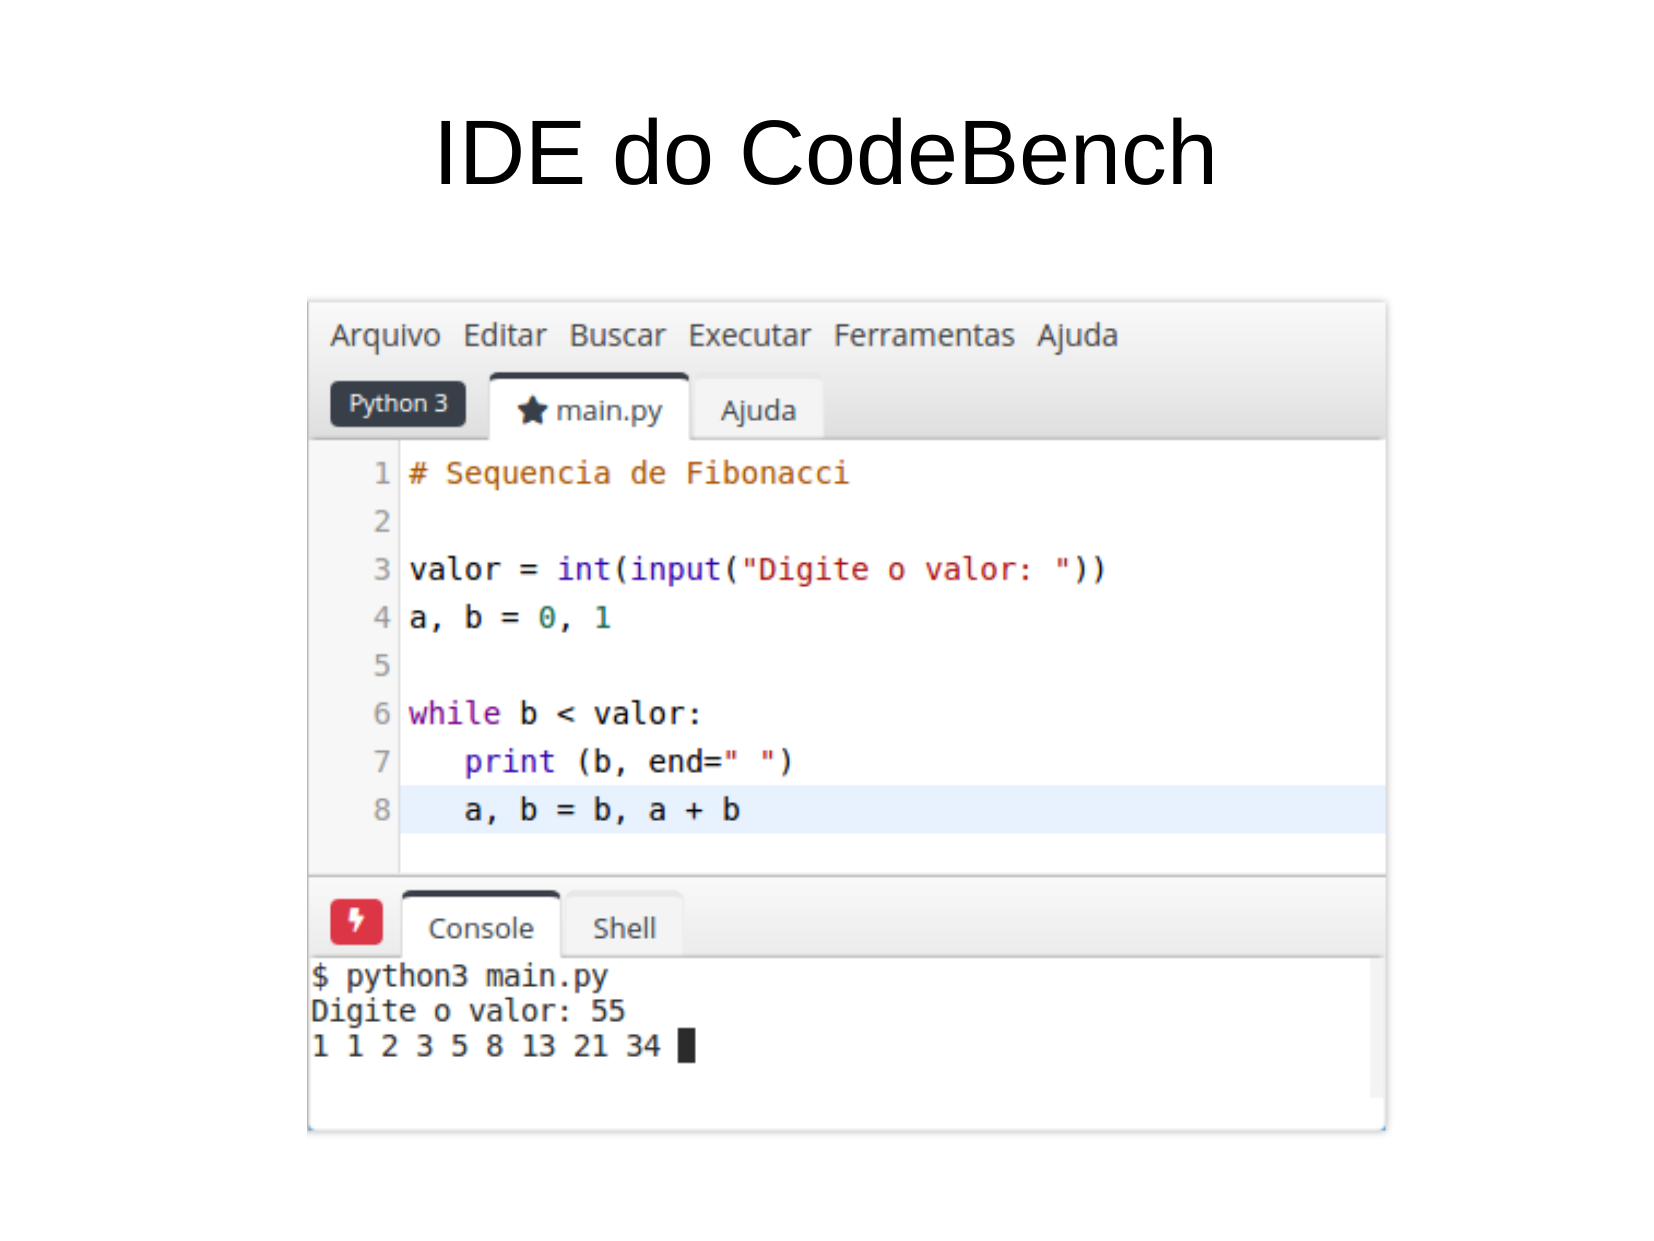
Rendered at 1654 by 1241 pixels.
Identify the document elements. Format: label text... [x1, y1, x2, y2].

picture [307, 292, 1395, 1140]
title IDE do CodeBench [82, 49, 1571, 257]
